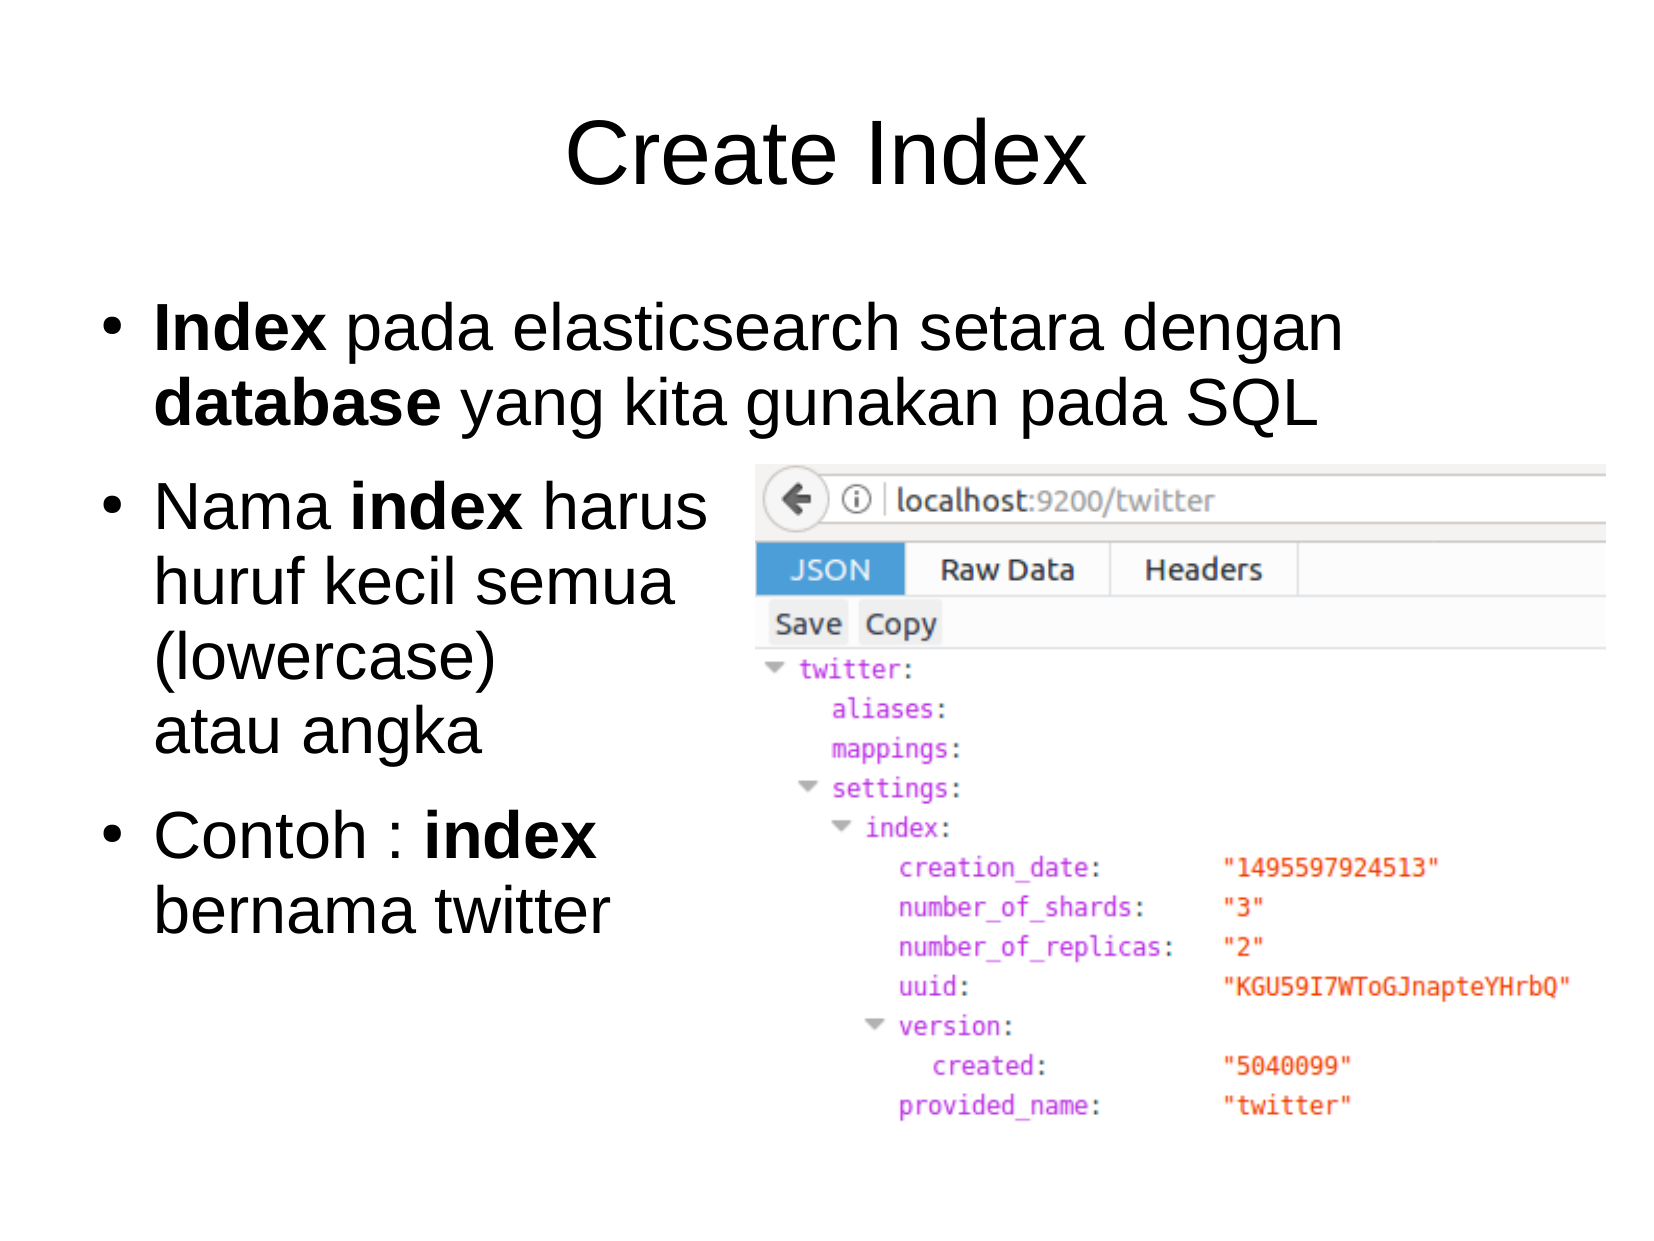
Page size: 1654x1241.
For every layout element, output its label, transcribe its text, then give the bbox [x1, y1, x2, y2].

title Create Index [82, 49, 1571, 257]
picture [755, 464, 1606, 1163]
list Index pada elasticsearch setara dengan database yang kita gunakan pada SQL Nama index harus huruf kecil semua (lowercase) atau angka Contoh : index bernama twitter [82, 290, 1571, 1010]
